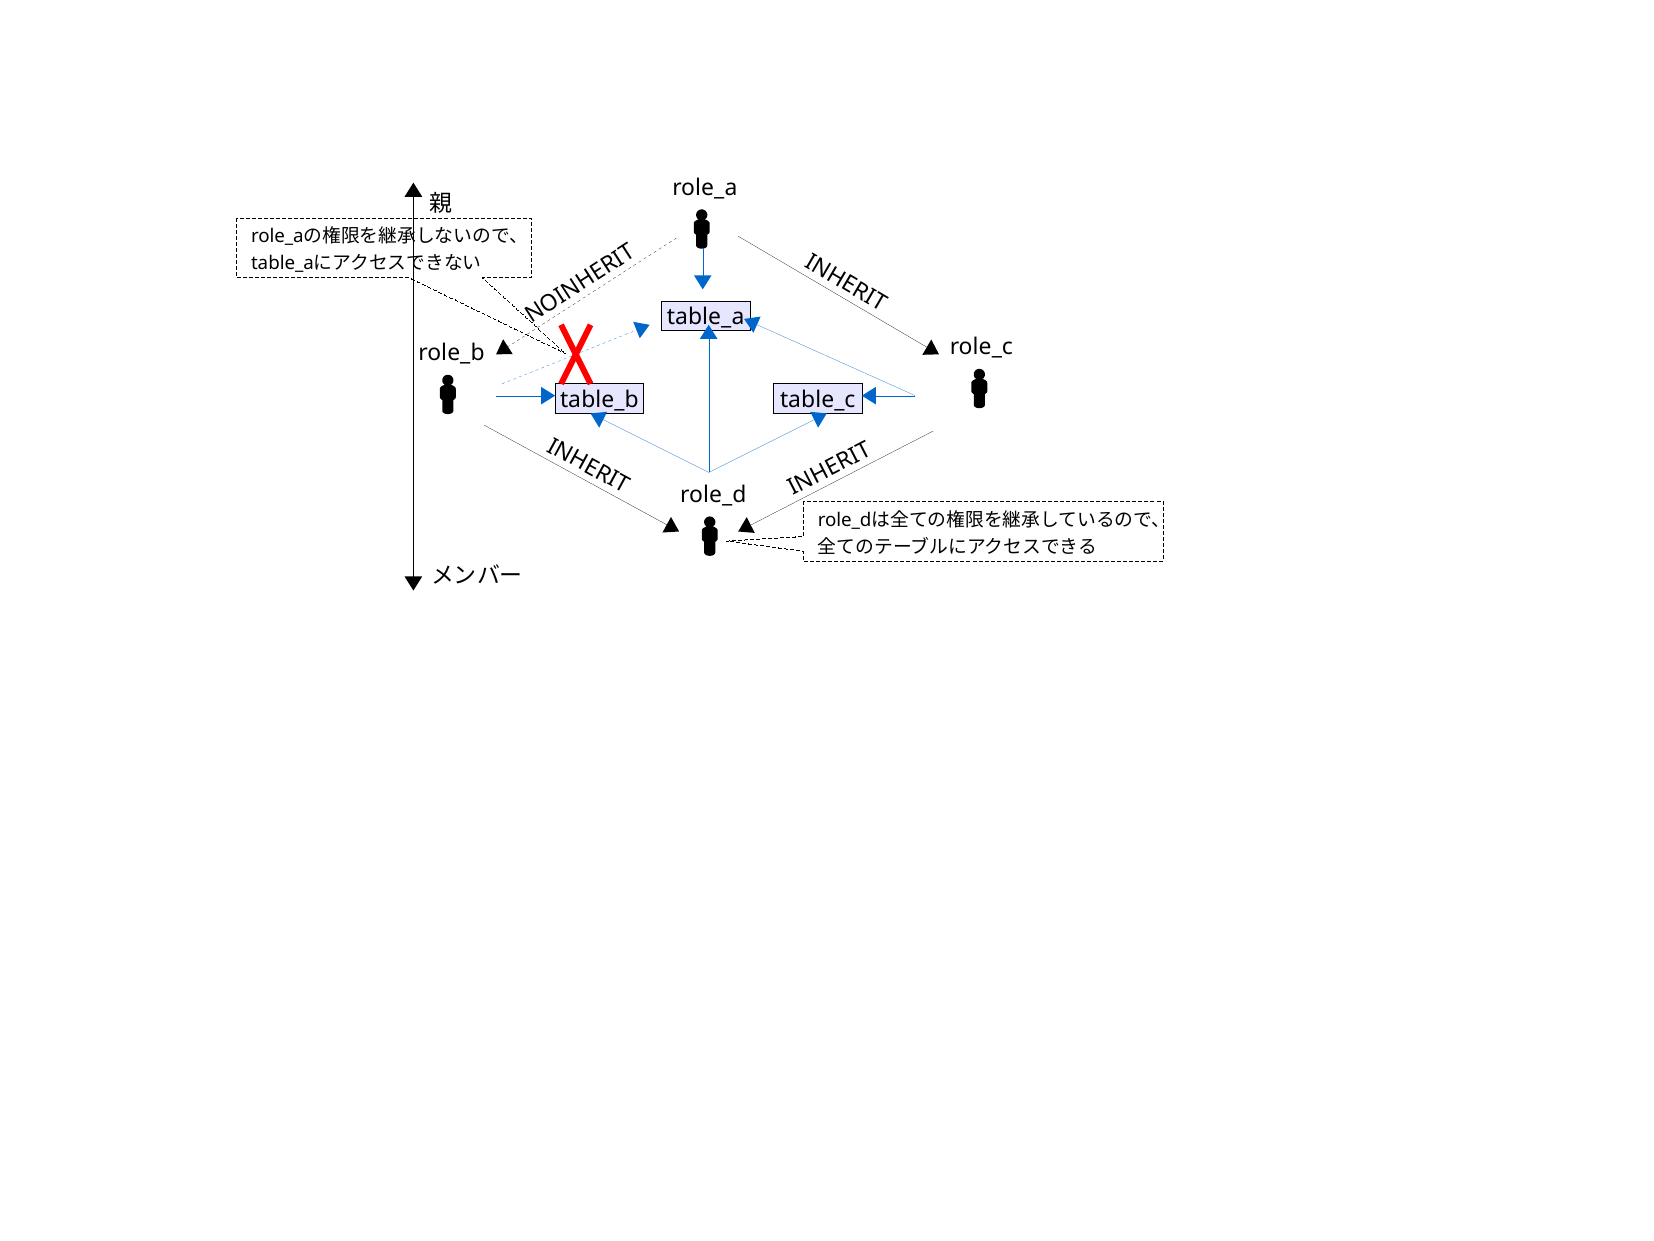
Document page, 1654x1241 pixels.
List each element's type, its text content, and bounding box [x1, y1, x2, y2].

picture [692, 209, 712, 251]
picture [969, 369, 989, 410]
text_box role_a [657, 163, 778, 209]
text_box 親 [414, 177, 532, 218]
text_box role_b [403, 328, 524, 375]
text_box table_a [661, 301, 751, 331]
text_box role_dは全ての権限を継承しているので、 全てのテーブルにアクセスできる [726, 501, 1164, 562]
text_box table_b [555, 383, 644, 414]
picture [700, 516, 720, 558]
text_box role_c [935, 322, 1040, 369]
text_box role_d [665, 470, 770, 516]
text_box メンバー [416, 549, 688, 595]
text_box table_c [773, 383, 863, 414]
text_box role_aの権限を継承しないので、 table_aにアクセスできない [236, 218, 566, 354]
picture [438, 375, 458, 416]
